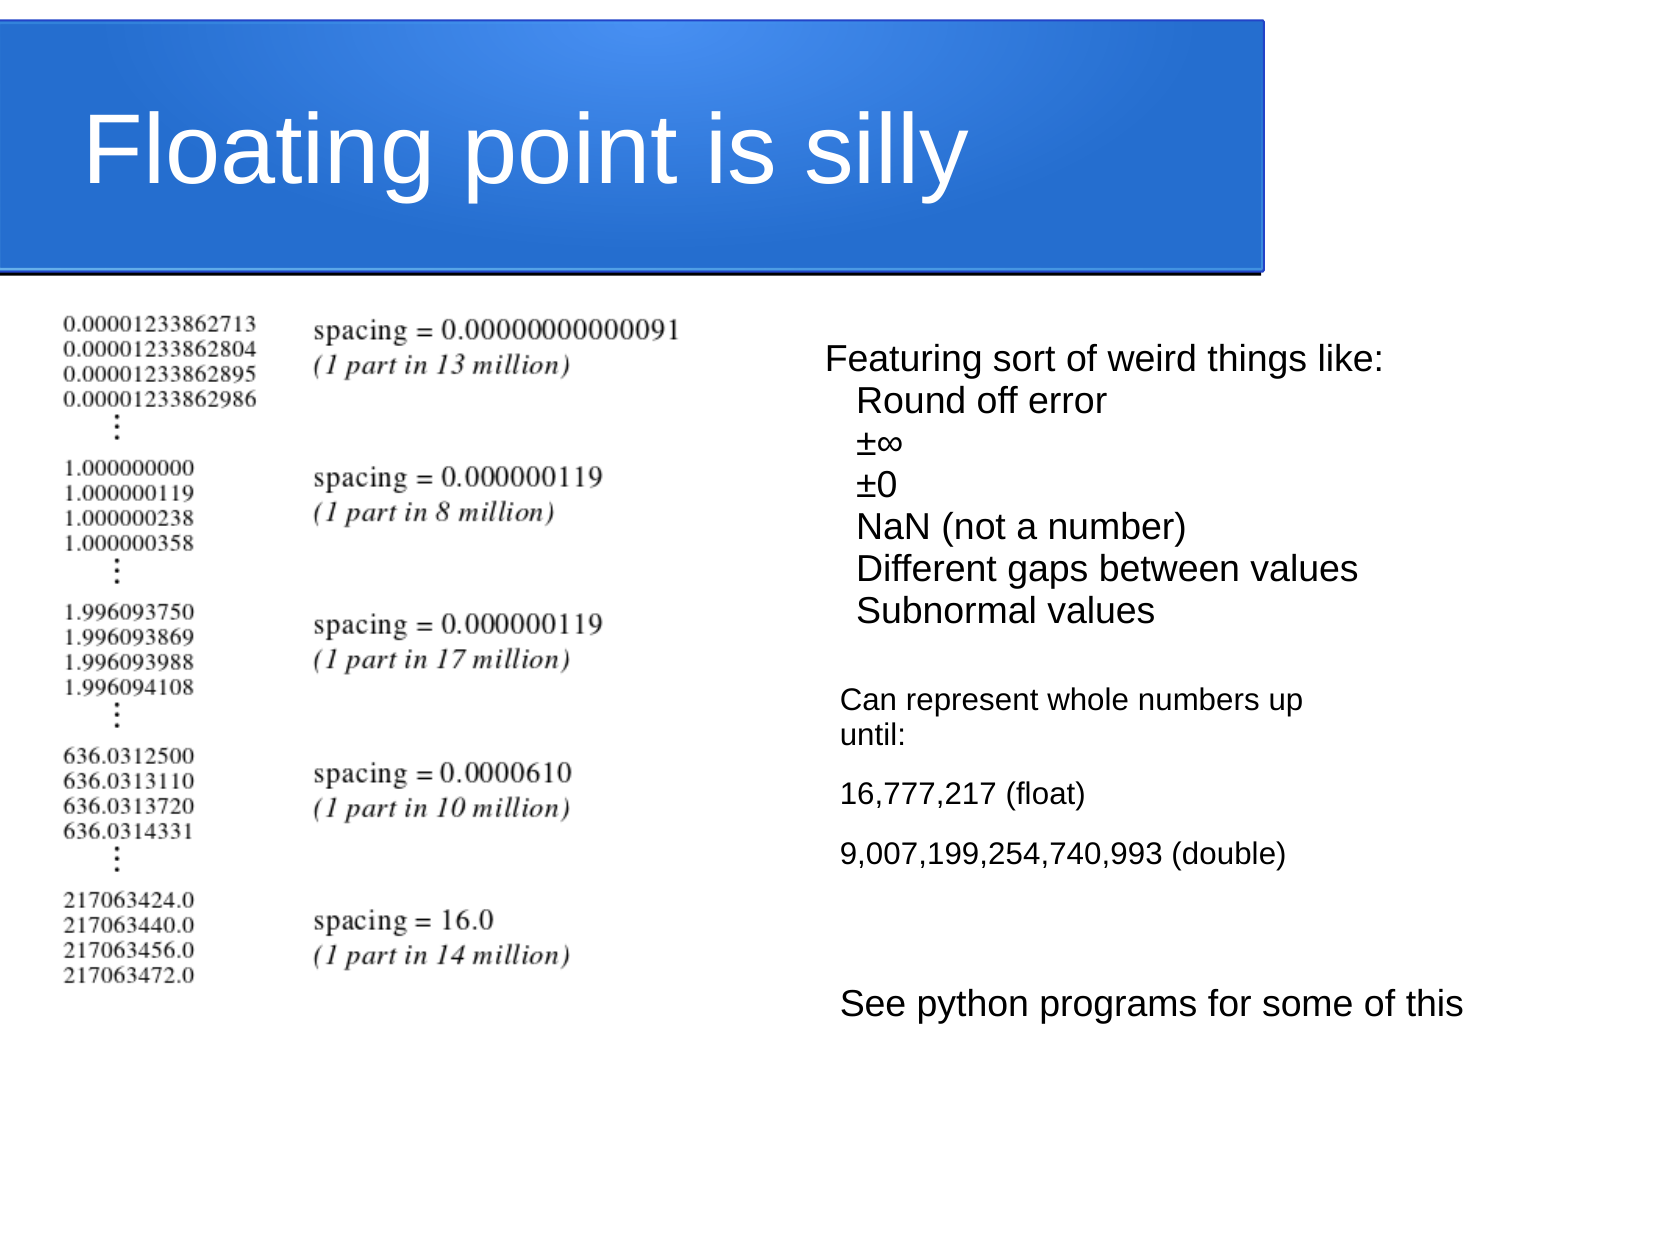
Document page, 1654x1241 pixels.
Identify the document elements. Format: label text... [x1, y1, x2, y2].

text_box Featuring sort of weird things like: Round off error ±∞ ±0 NaN (not a number) Different gaps between values Subnormal values [810, 330, 1400, 760]
text_box Can represent whole numbers up until: 16,777,217 (float) 9,007,199,254,740,993 (double) [825, 675, 1321, 914]
text_box See python programs for some of this [825, 975, 1480, 1032]
title Floating point is silly [82, 47, 1235, 252]
picture [45, 299, 684, 1016]
